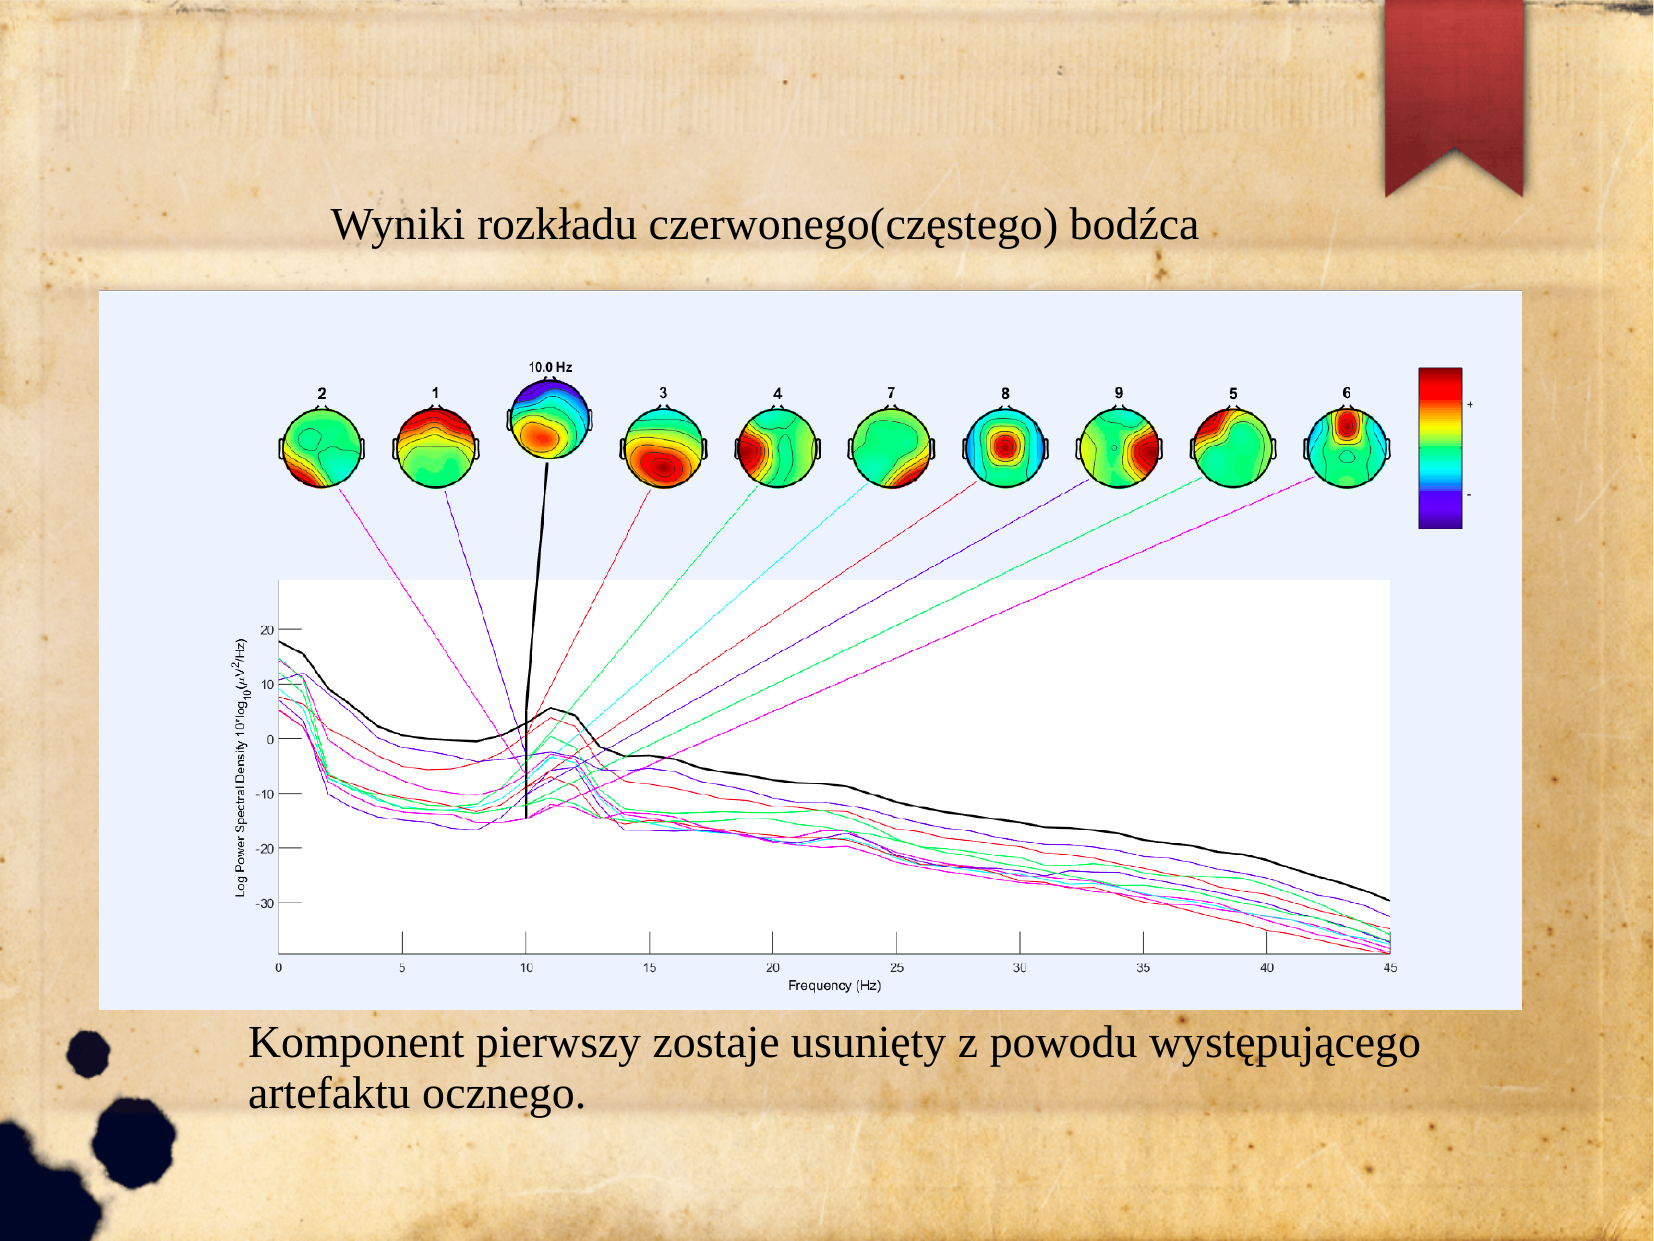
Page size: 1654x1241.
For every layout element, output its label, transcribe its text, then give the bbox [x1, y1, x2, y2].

title Wyniki rozkładu czerwonego(częstego) bodźca [330, 153, 1252, 294]
title Komponent pierwszy zostaje usunięty z powodu występującego artefaktu ocznego. [248, 966, 1477, 1170]
picture [0, 0, 1654, 1241]
